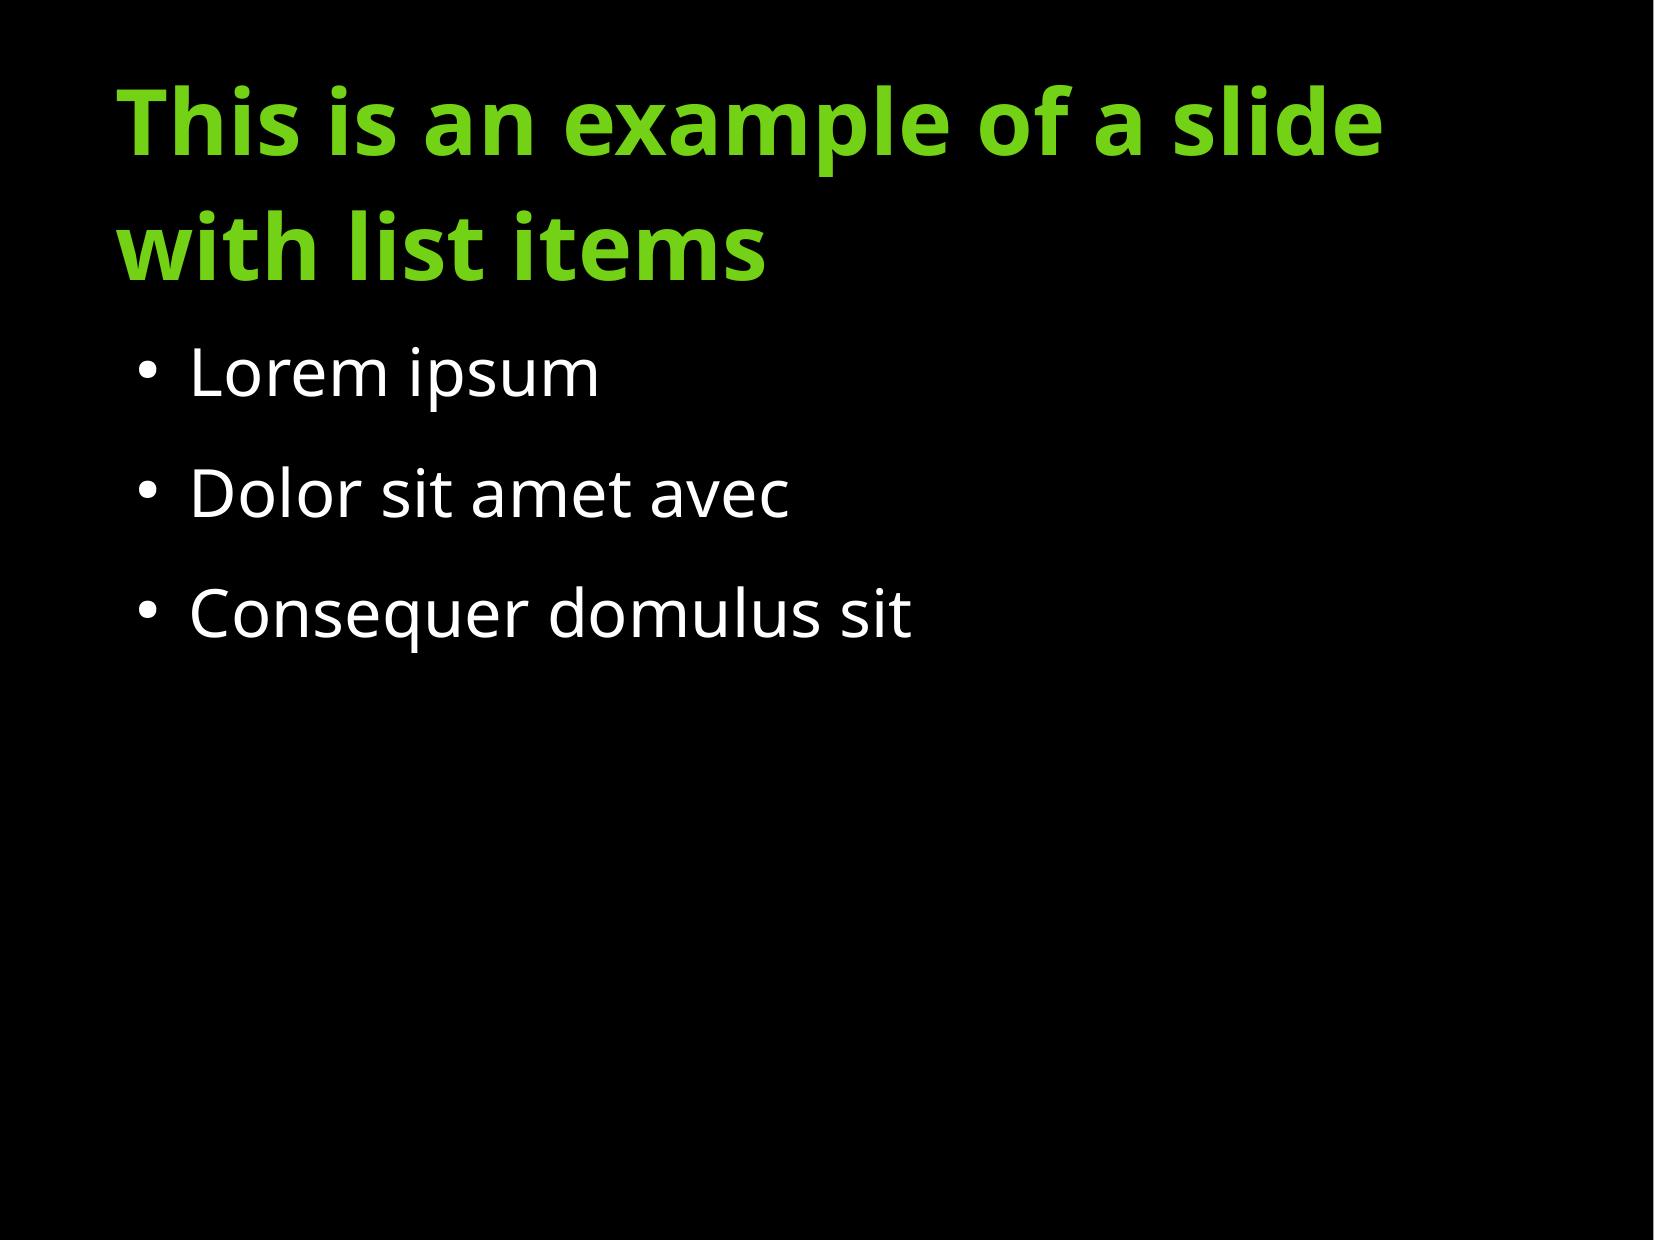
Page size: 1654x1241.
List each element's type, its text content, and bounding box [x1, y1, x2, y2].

list Lorem ipsum Dolor sit amet avec Consequer domulus sit [118, 325, 1536, 1145]
title This is an example of a slide with list items [115, 72, 1539, 293]
